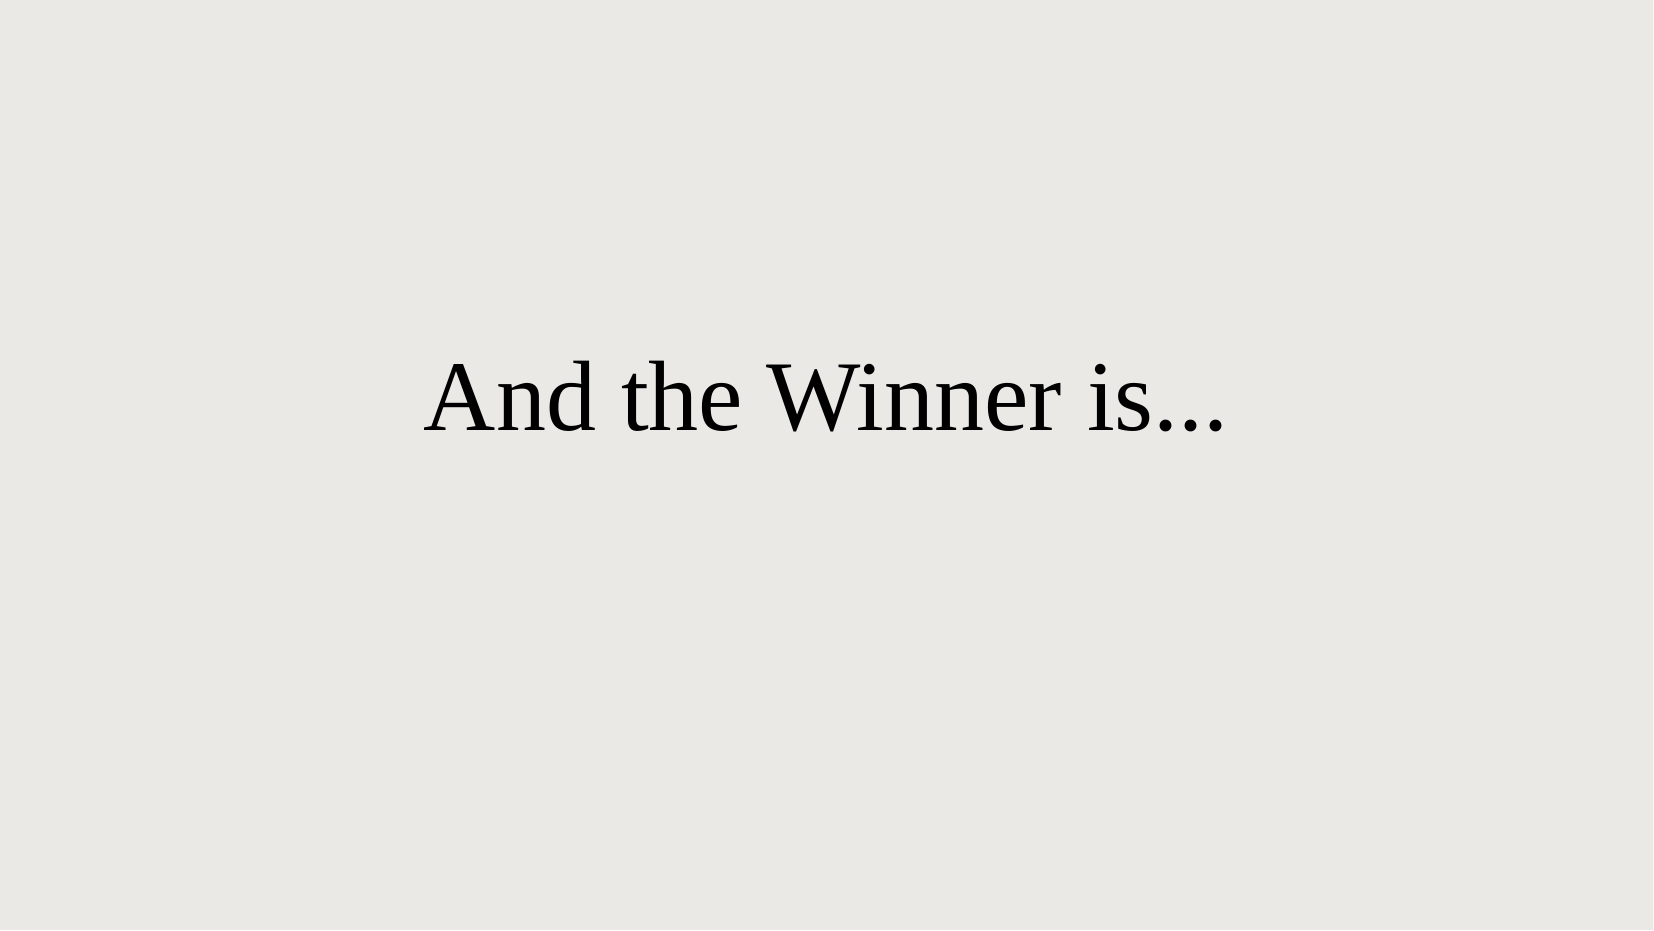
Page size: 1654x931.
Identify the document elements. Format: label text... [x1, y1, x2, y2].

subtitle And the Winner is... [82, 37, 1571, 757]
